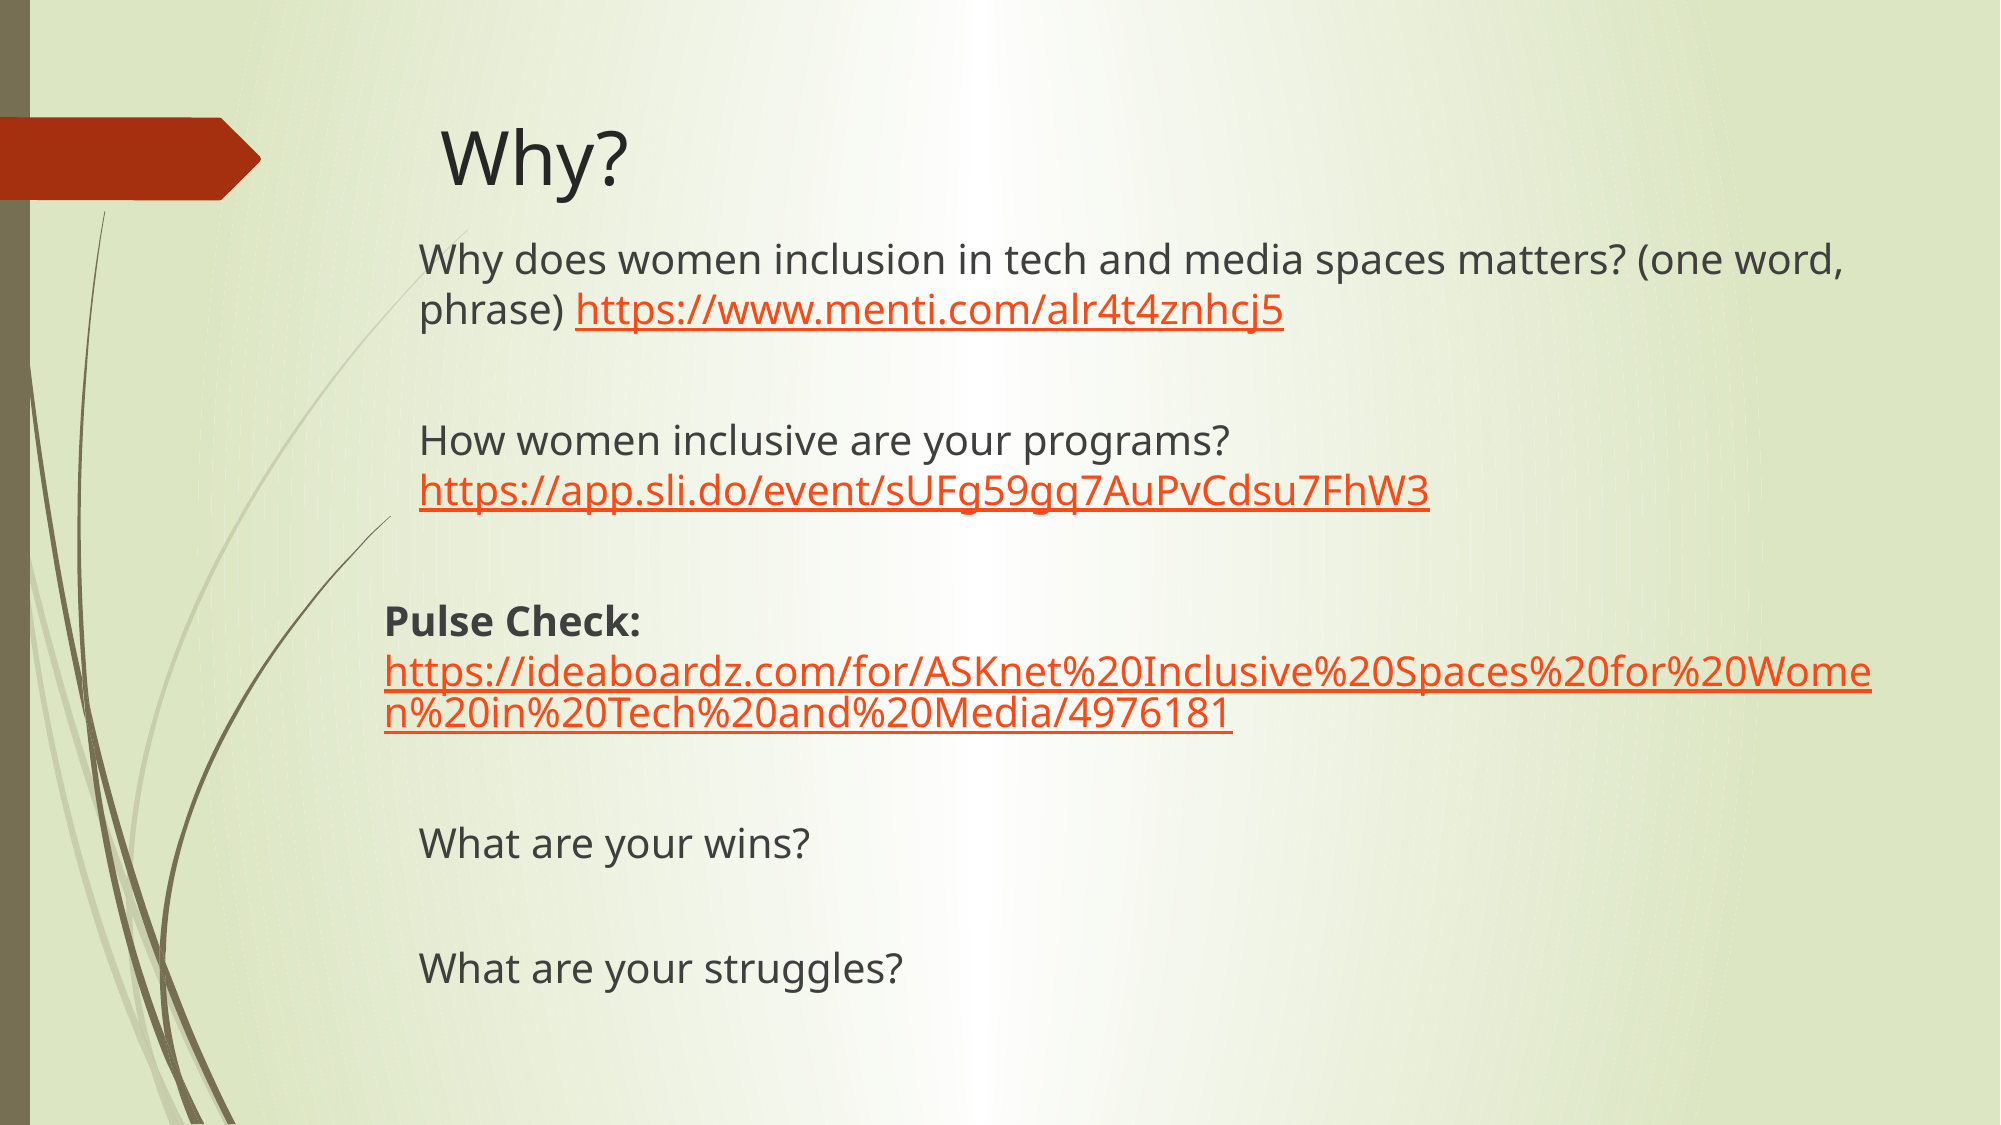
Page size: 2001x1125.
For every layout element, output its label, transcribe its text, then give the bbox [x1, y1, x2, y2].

title Why? [425, 102, 1888, 225]
list Why does women inclusion in tech and media spaces matters? (one word, phrase) https://www.menti.com/alr4t4znhcj5 How women inclusive are your programs? https://app.sli.do/event/sUFg59gq7AuPvCdsu7FhW3 Pulse Check: https://ideaboardz.com/for/ASKnet%20Inclusive%20Spaces%20for%20Women%20in%20Tech%20and%20Media/4976181 What are your wins? What are your struggles? [368, 225, 1888, 970]
